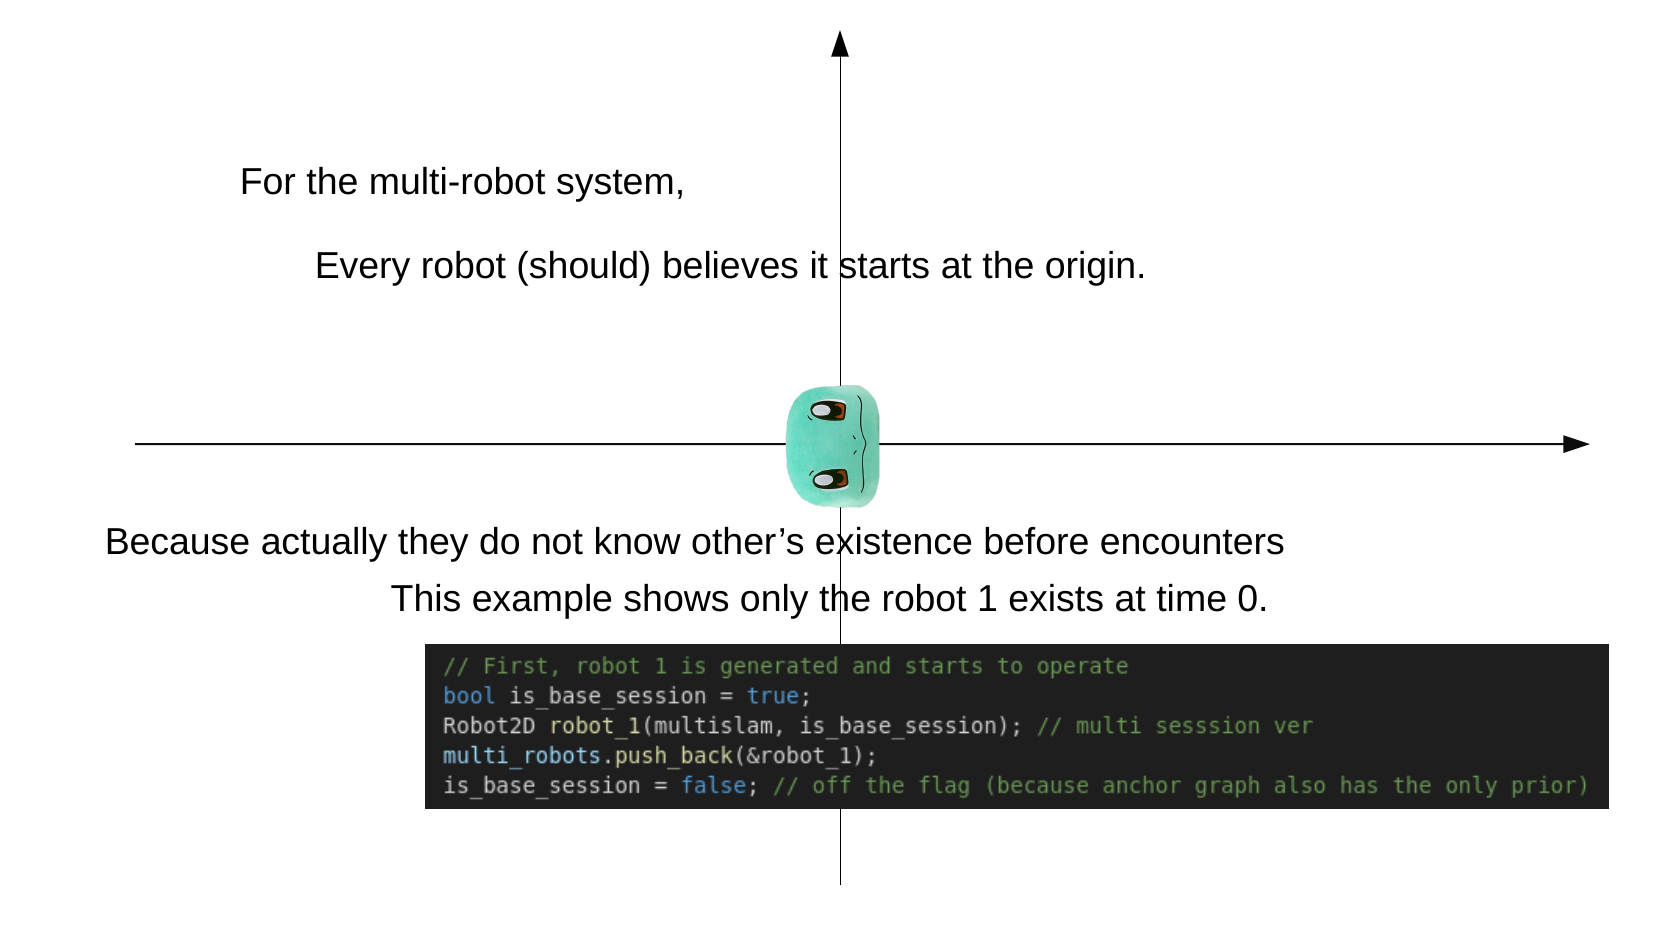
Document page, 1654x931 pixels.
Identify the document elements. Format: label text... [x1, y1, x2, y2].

text_box Because actually they do not know other’s existence before encounters [90, 513, 1301, 571]
text_box For the multi-robot system, Every robot (should) believes it starts at the origin. [225, 153, 1173, 294]
text_box This example shows only the robot 1 exists at time 0. [375, 570, 1285, 627]
picture [425, 644, 1609, 809]
picture [752, 367, 911, 513]
